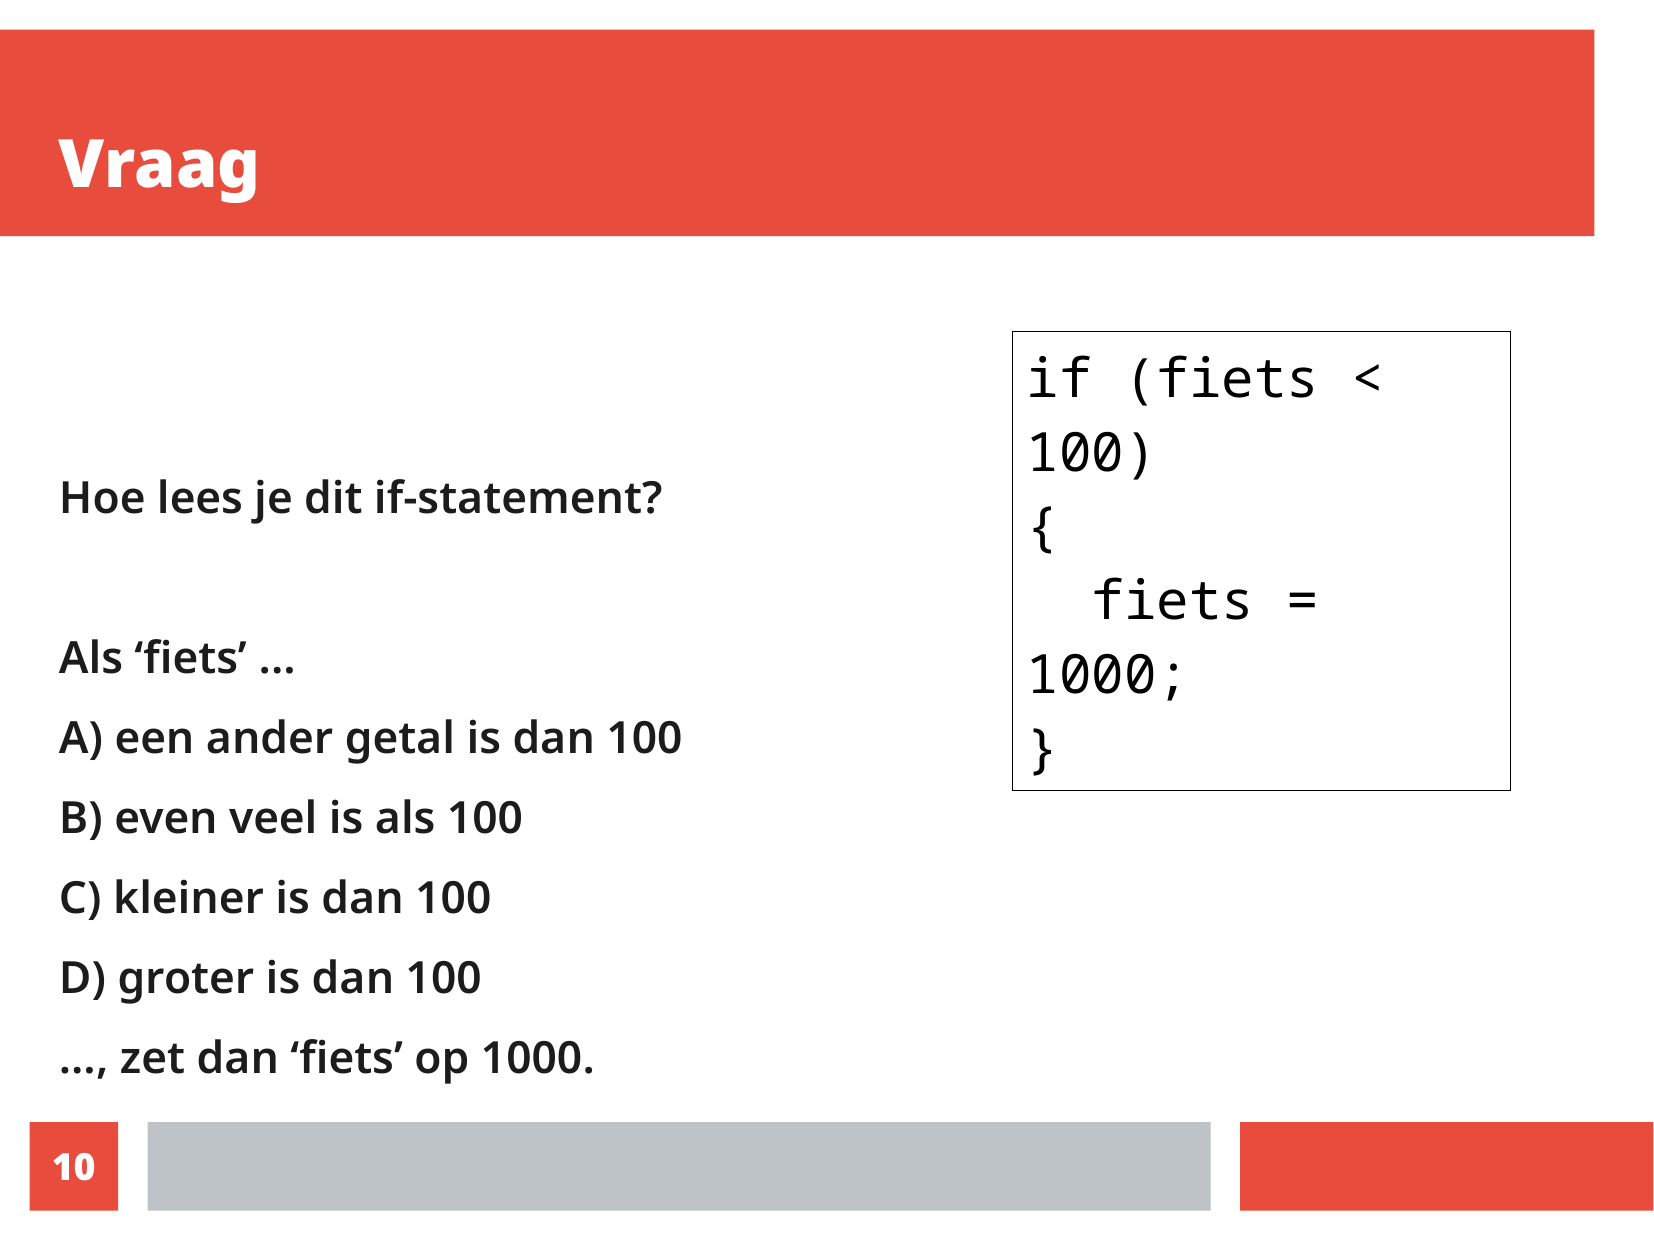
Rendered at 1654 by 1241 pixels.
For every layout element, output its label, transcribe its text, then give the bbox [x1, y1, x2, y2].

list Hoe lees je dit if-statement? Als ‘fiets’ ... A) een ander getal is dan 100 B) even veel is als 100 C) kleiner is dan 100 D) groter is dan 100 …, zet dan ‘fiets’ op 1000. [59, 465, 1275, 1093]
list Hoe lees je dit if-statement? Als ‘fiets’ ... A) een ander getal is dan 100 B) even veel is als 100 C) kleiner is dan 100 D) groter is dan 100 …, zet dan ‘fiets’ op 1000. [1013, 588, 1275, 790]
title Vraag [59, 59, 1595, 207]
text_box if (fiets < 100) { fiets = 1000; } [1012, 331, 1511, 588]
